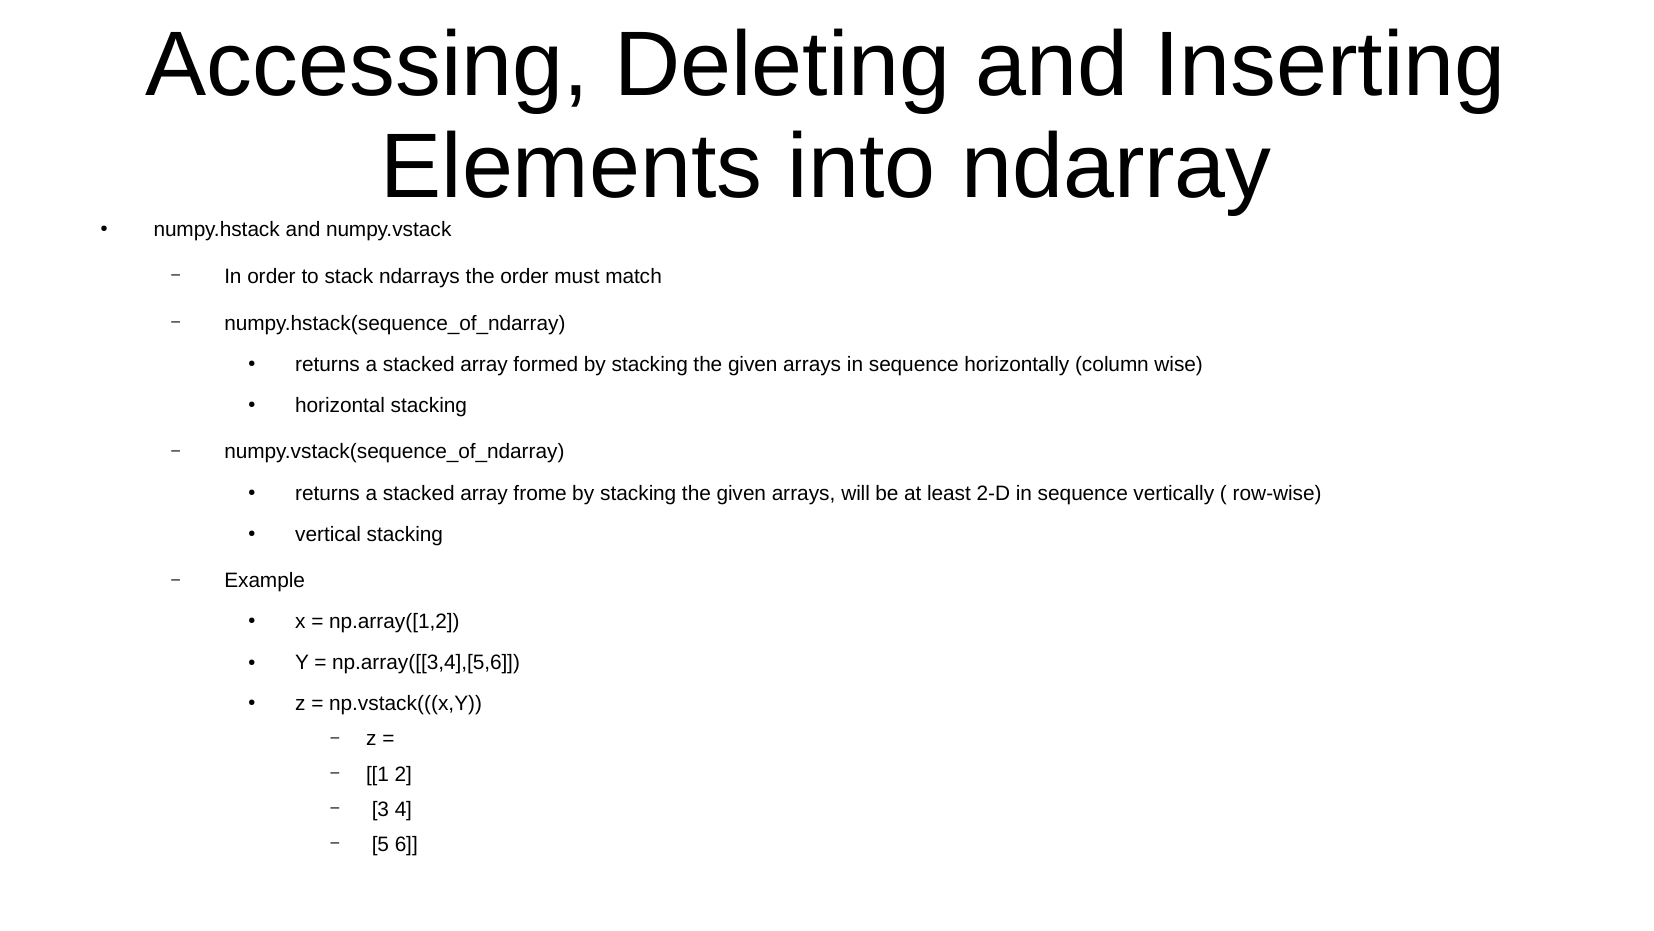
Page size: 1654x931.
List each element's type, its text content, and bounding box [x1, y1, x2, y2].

title Accessing, Deleting and Inserting Elements into ndarray [82, 12, 1571, 217]
list numpy.hstack and numpy.vstack In order to stack ndarrays the order must match numpy.hstack(sequence_of_ndarray) returns a stacked array formed by stacking the given arrays in sequence horizontally (column wise) horizontal stacking numpy.vstack(sequence_of_ndarray) returns a stacked array frome by stacking the given arrays, will be at least 2-D in sequence vertically ( row-wise) vertical stacking Example x = np.array([1,2]) Y = np.array([[3,4],[5,6]]) z = np.vstack(((x,Y)) z = [[1 2] [3 4] [5 6]] [82, 217, 1621, 901]
